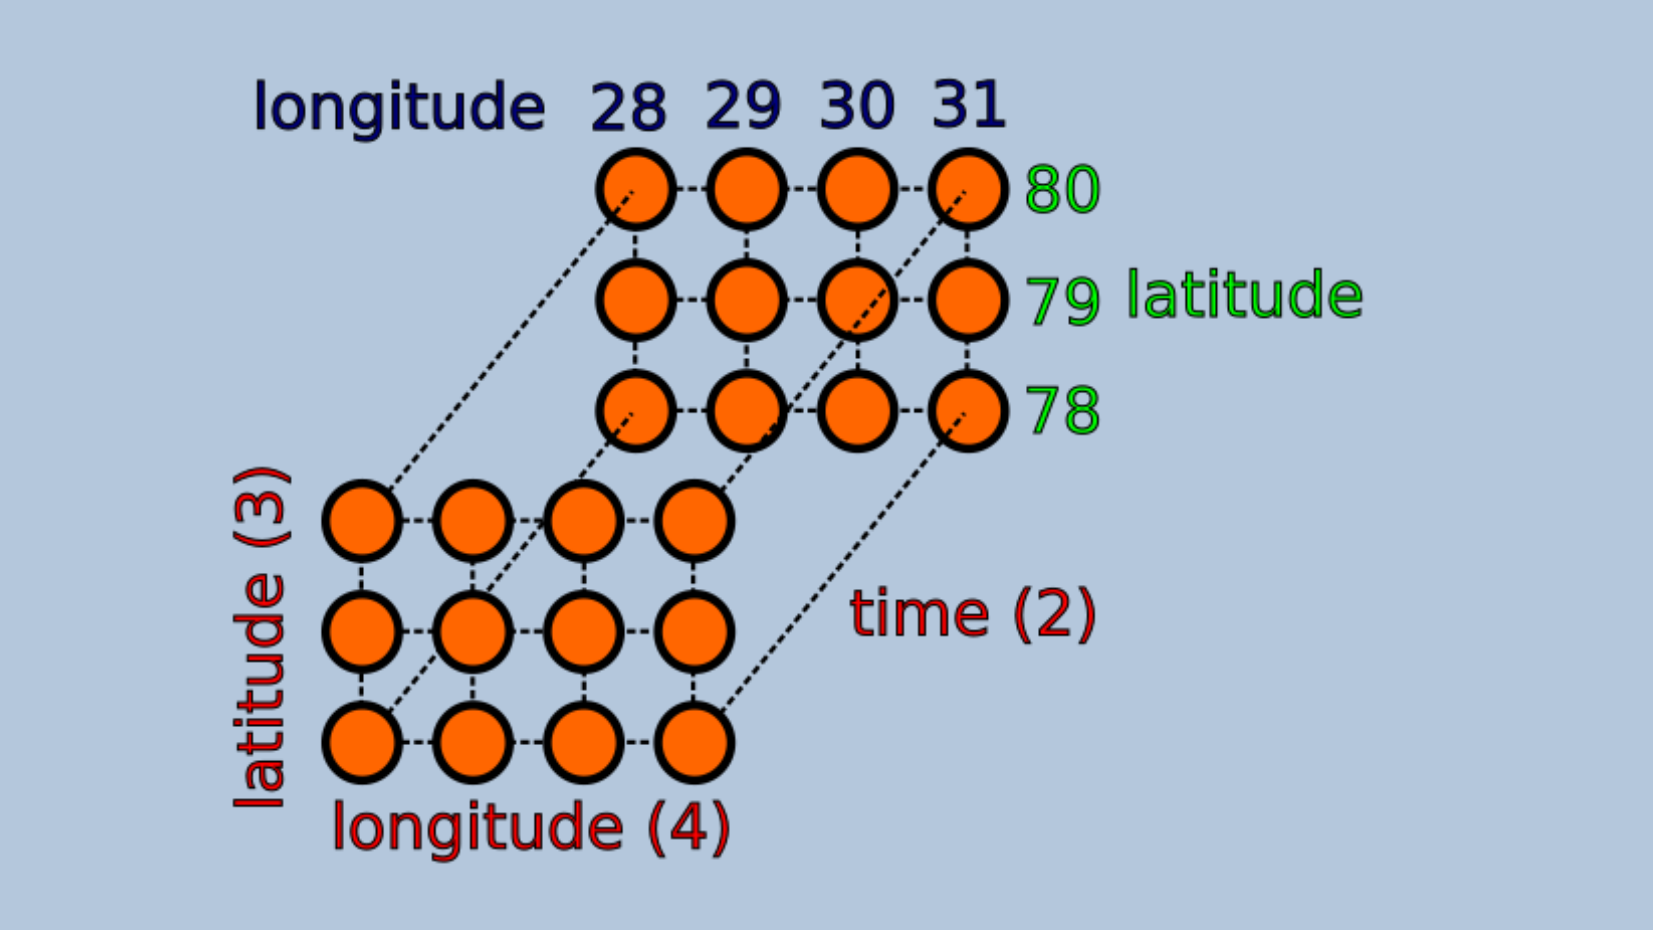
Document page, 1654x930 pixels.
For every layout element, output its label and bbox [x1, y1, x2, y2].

picture [139, 0, 1455, 930]
